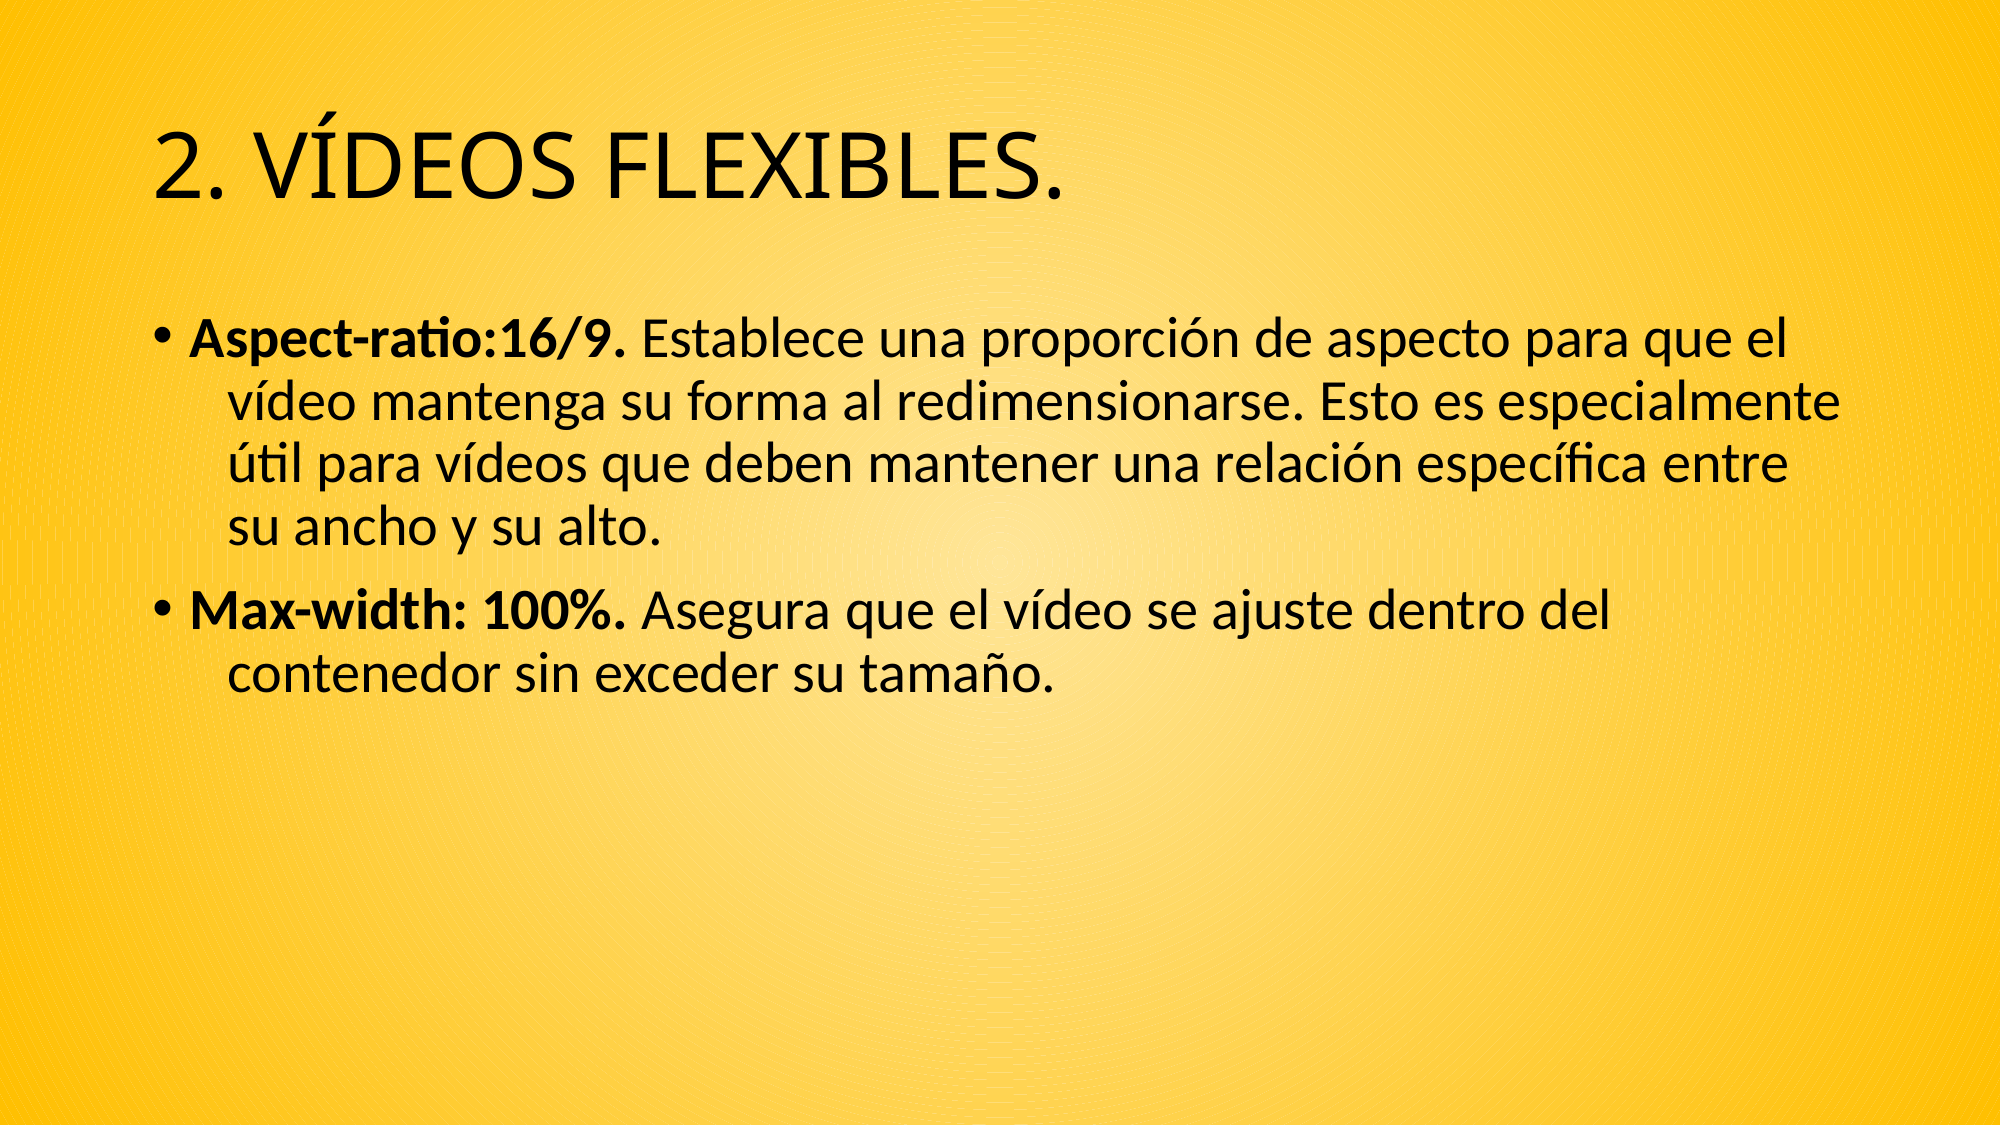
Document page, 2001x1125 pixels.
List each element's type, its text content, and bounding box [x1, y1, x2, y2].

title 2. VÍDEOS FLEXIBLES. [137, 59, 1863, 278]
list Aspect-ratio:16/9. Establece una proporción de aspecto para que el vídeo mantenga su forma al redimensionarse. Esto es especialmente útil para vídeos que deben mantener una relación específica entre su ancho y su alto. Max-width: 100%. Asegura que el vídeo se ajuste dentro del contenedor sin exceder su tamaño. [137, 299, 1863, 1014]
